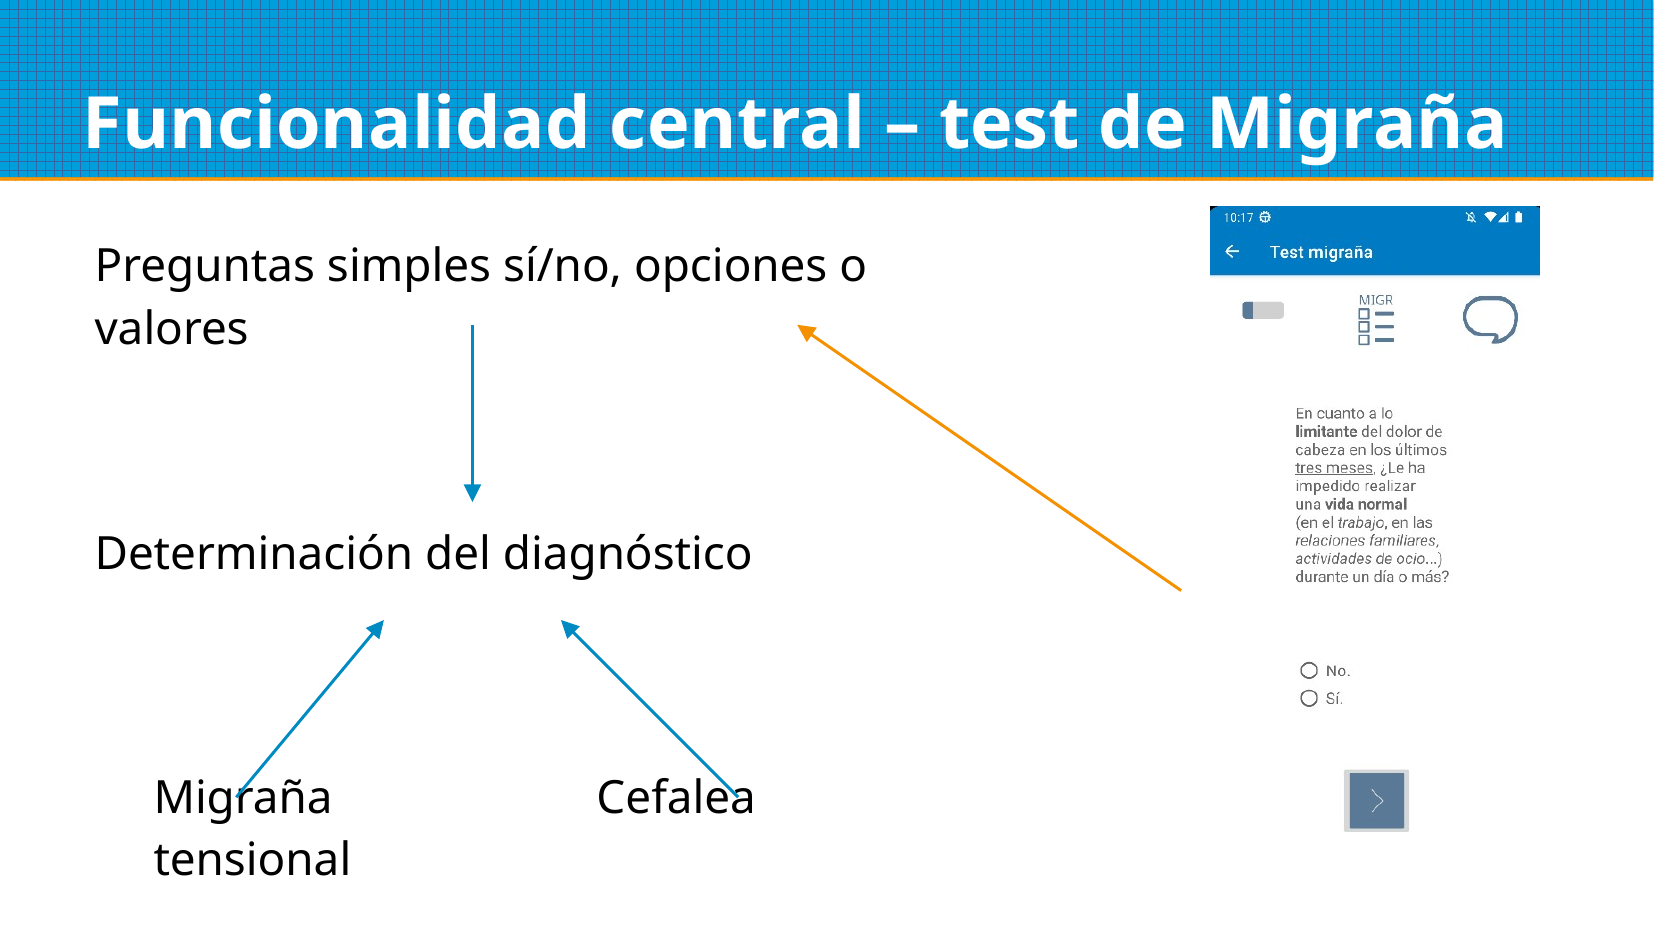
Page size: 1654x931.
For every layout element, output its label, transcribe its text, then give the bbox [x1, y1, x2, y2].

picture [1251, 206, 1260, 211]
title Funcionalidad central – test de Migraña [82, 14, 1571, 171]
text_box Determinación del diagnóstico [88, 448, 857, 655]
text_box Migraña Cefalea tensional [147, 767, 945, 886]
text_box Preguntas simples sí/no, opciones o valores [88, 236, 975, 355]
picture [1210, 206, 1540, 877]
